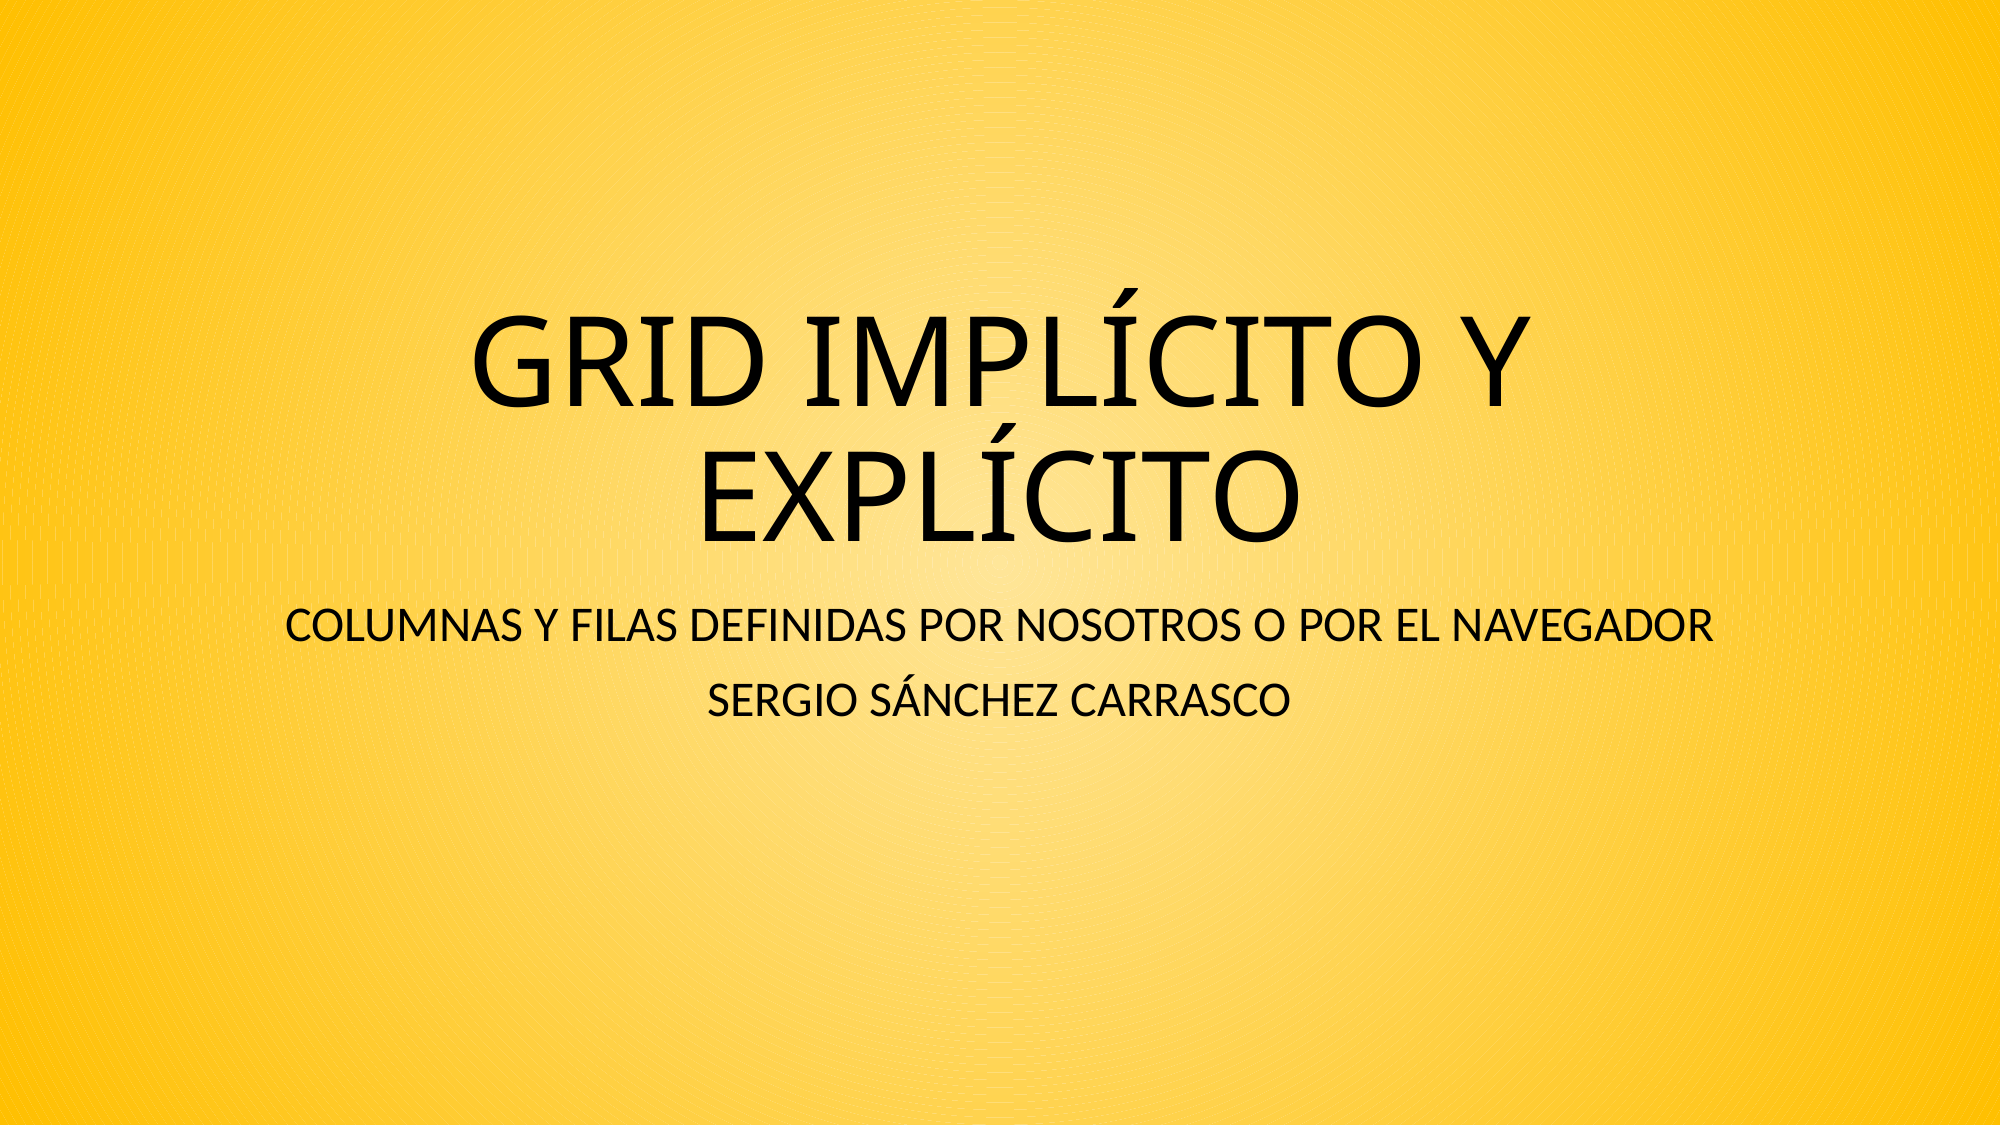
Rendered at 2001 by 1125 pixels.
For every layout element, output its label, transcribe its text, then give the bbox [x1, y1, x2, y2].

subtitle COLUMNAS Y FILAS DEFINIDAS POR NOSOTROS O POR EL NAVEGADOR SERGIO SÁNCHEZ CARRASCO [249, 590, 1750, 863]
title GRID IMPLÍCITO Y EXPLÍCITO [249, 184, 1750, 576]
